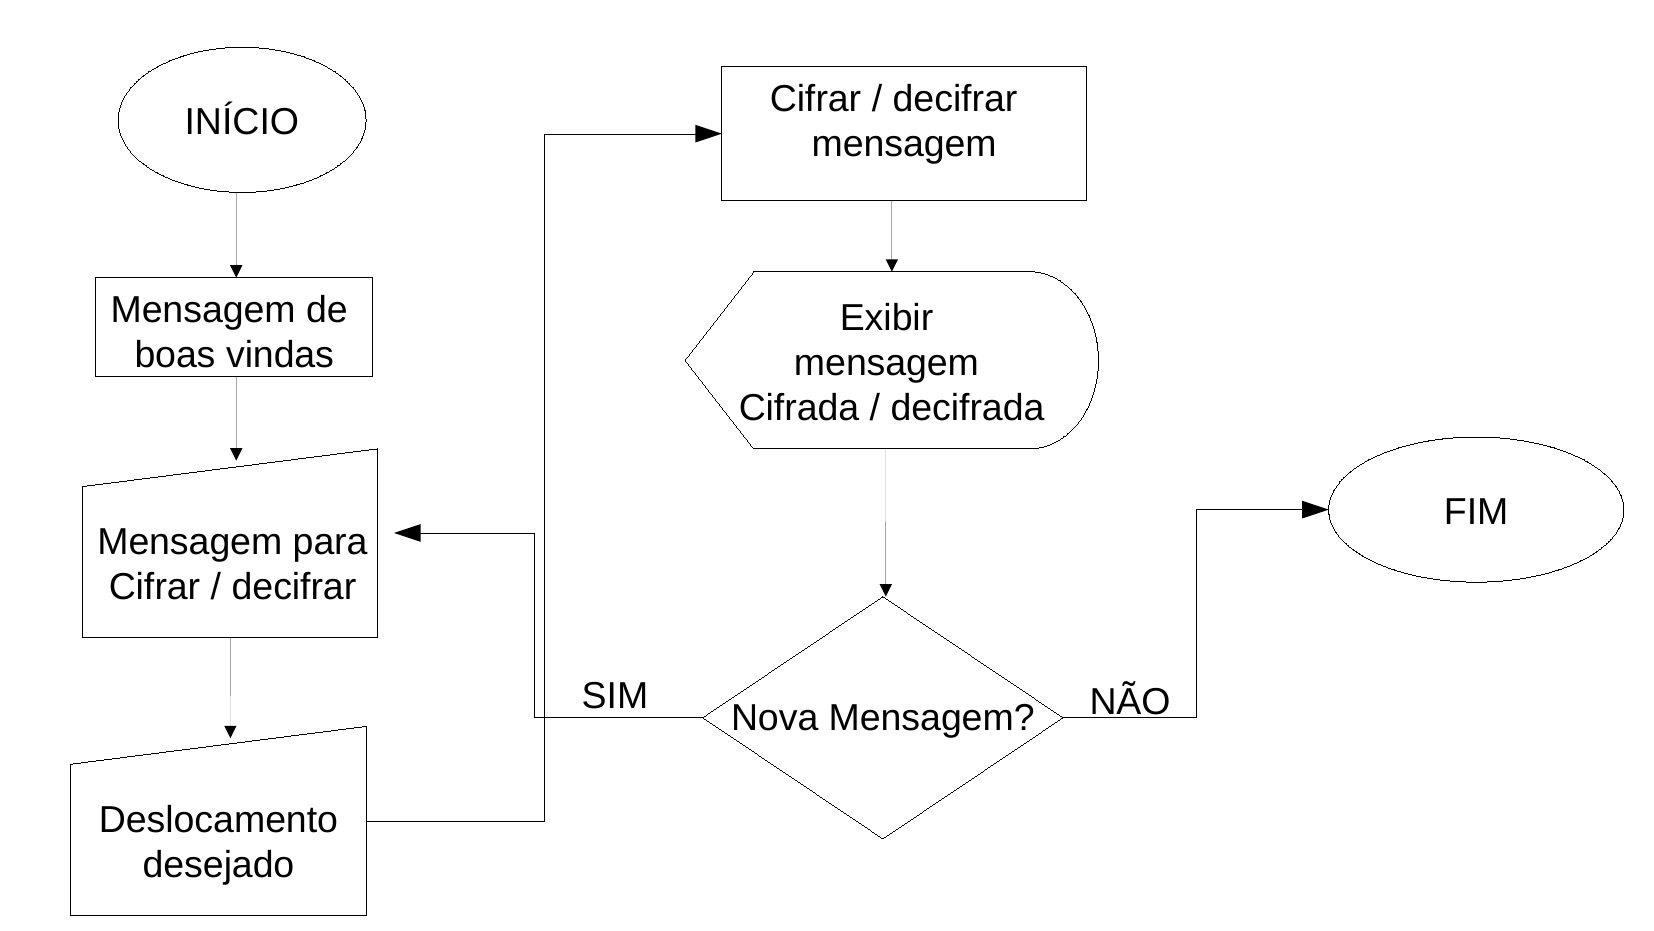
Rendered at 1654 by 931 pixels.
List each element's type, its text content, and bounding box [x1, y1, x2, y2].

text_box Mensagem para Cifrar / decifrar [82, 448, 378, 638]
text_box FIM [1328, 437, 1624, 583]
text_box Cifrar / decifrar mensagem [721, 66, 1087, 201]
text_box INÍCIO [118, 47, 367, 193]
text_box SIM [566, 667, 703, 725]
text_box Nova Mensagem? [703, 596, 1063, 839]
text_box Mensagem de boas vindas [95, 277, 373, 377]
text_box Exibir mensagem Cifrada / decifrada [685, 271, 1099, 449]
text_box Deslocamento desejado [70, 726, 367, 916]
text_box NÃO [1074, 673, 1217, 731]
